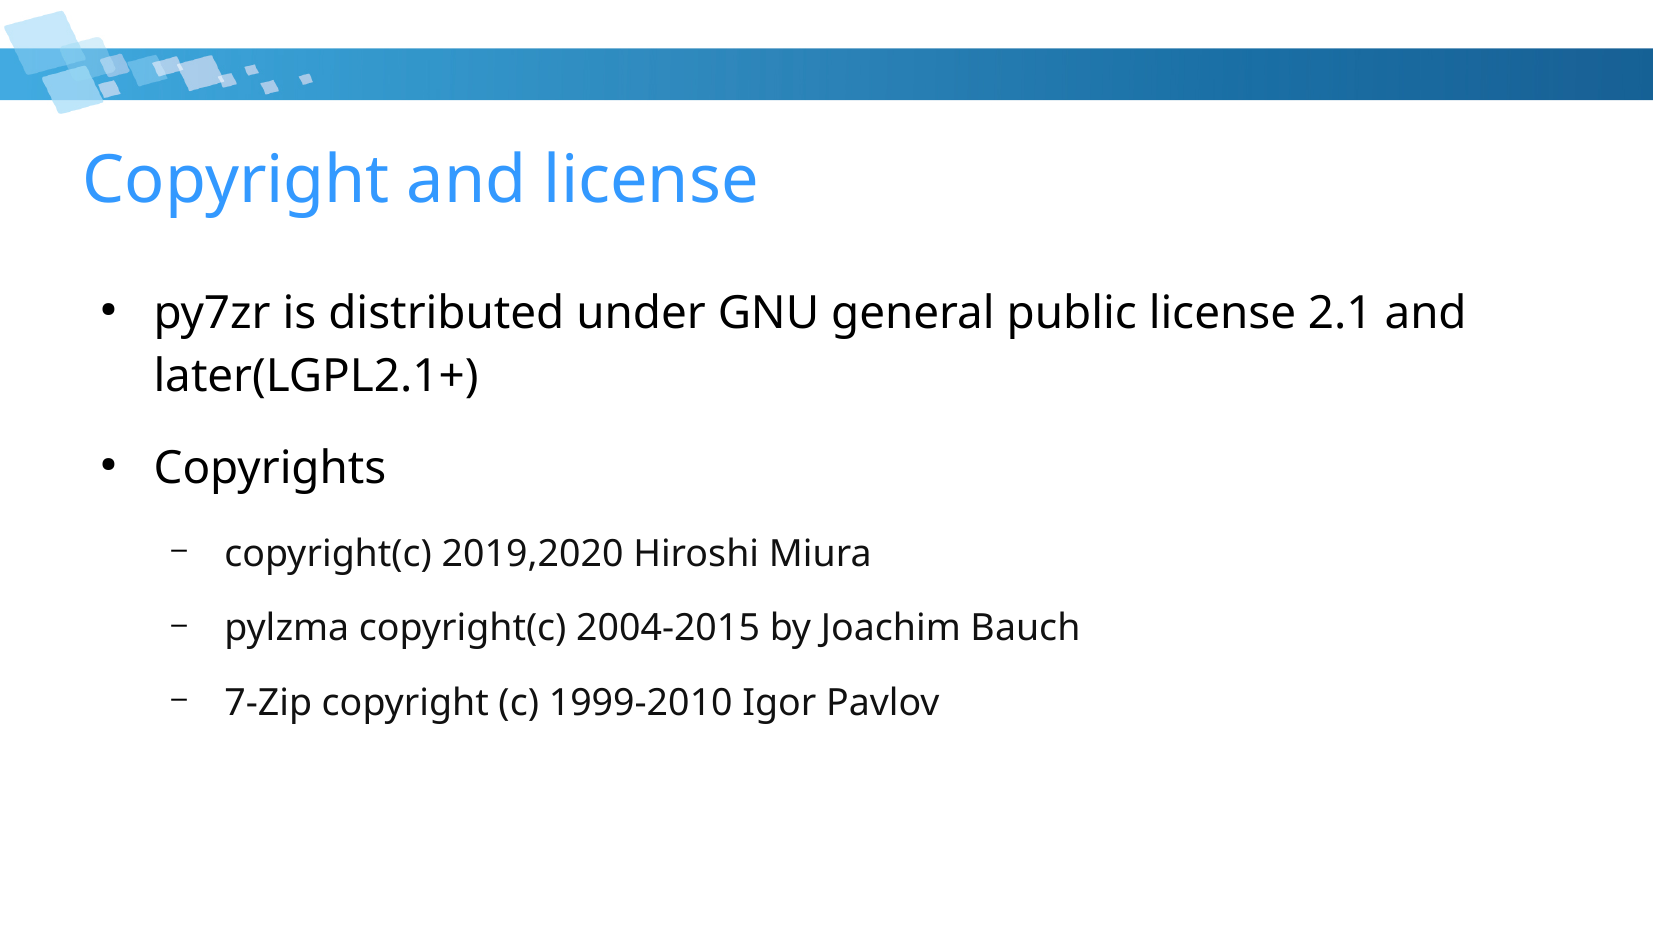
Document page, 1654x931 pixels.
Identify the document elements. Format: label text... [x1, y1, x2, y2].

picture [0, 0, 1653, 929]
list py7zr is distributed under GNU general public license 2.1 and later(LGPL2.1+) Copyrights copyright(c) 2019,2020 Hiroshi Miura pylzma copyright(c) 2004-2015 by Joachim Bauch 7-Zip copyright (c) 1999-2010 Igor Pavlov [82, 279, 1571, 820]
title Copyright and license [82, 99, 1571, 255]
